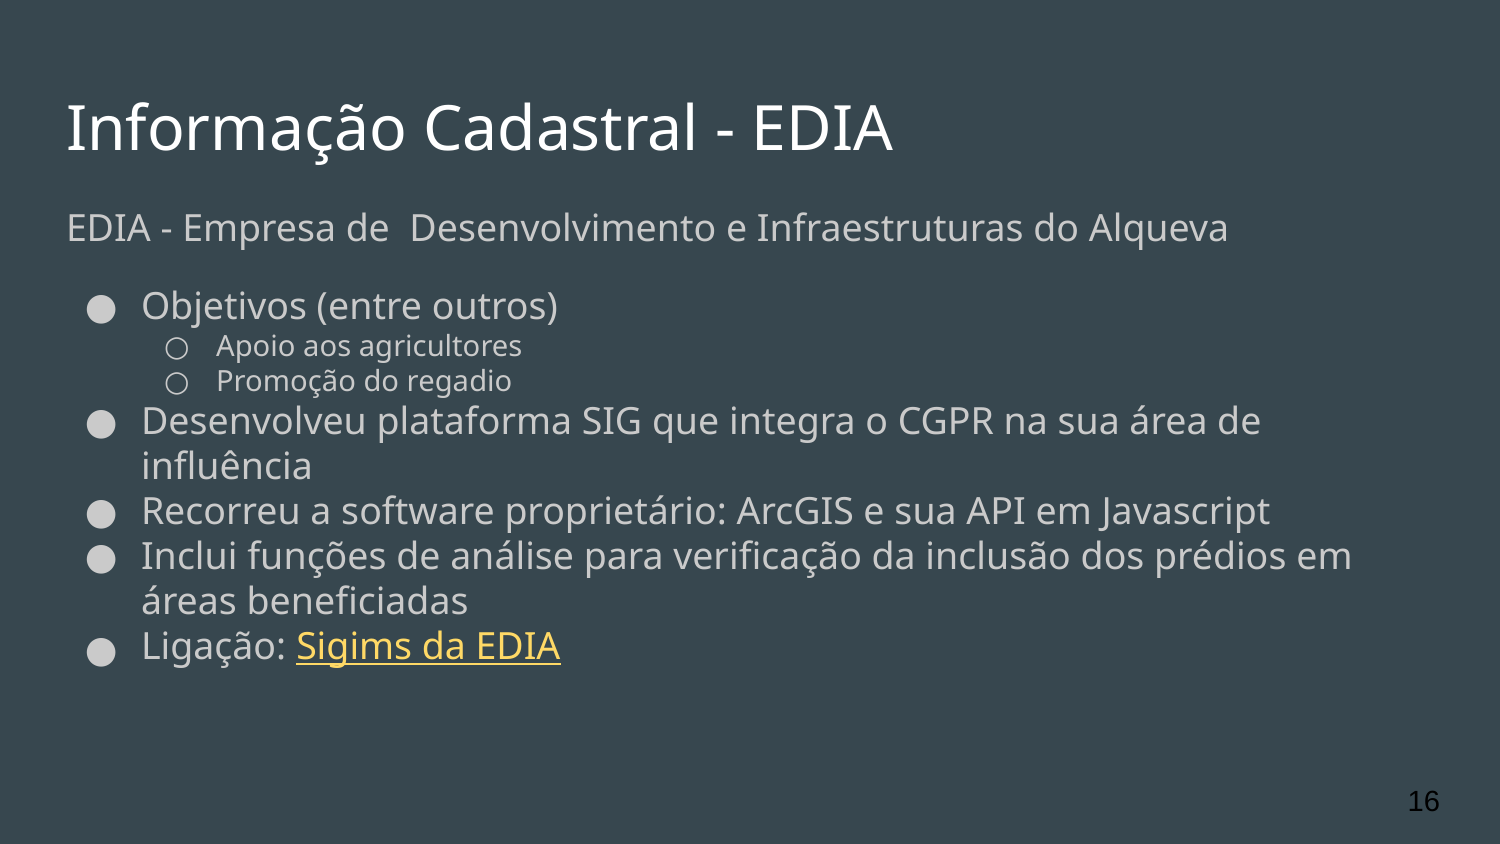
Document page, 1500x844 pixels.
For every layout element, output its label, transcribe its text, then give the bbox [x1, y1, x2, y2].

slide_number <number> [1392, 767, 1483, 833]
list EDIA - Empresa de Desenvolvimento e Infraestruturas do Alqueva Objetivos (entre outros) Apoio aos agricultores Promoção do regadio Desenvolveu plataforma SIG que integra o CGPR na sua área de influência Recorreu a software proprietário: ArcGIS e sua API em Javascript Inclui funções de análise para verificação da inclusão dos prédios em áreas beneficiadas Ligação: Sigims da EDIA [51, 189, 1449, 750]
title Informação Cadastral - EDIA [51, 72, 1449, 167]
